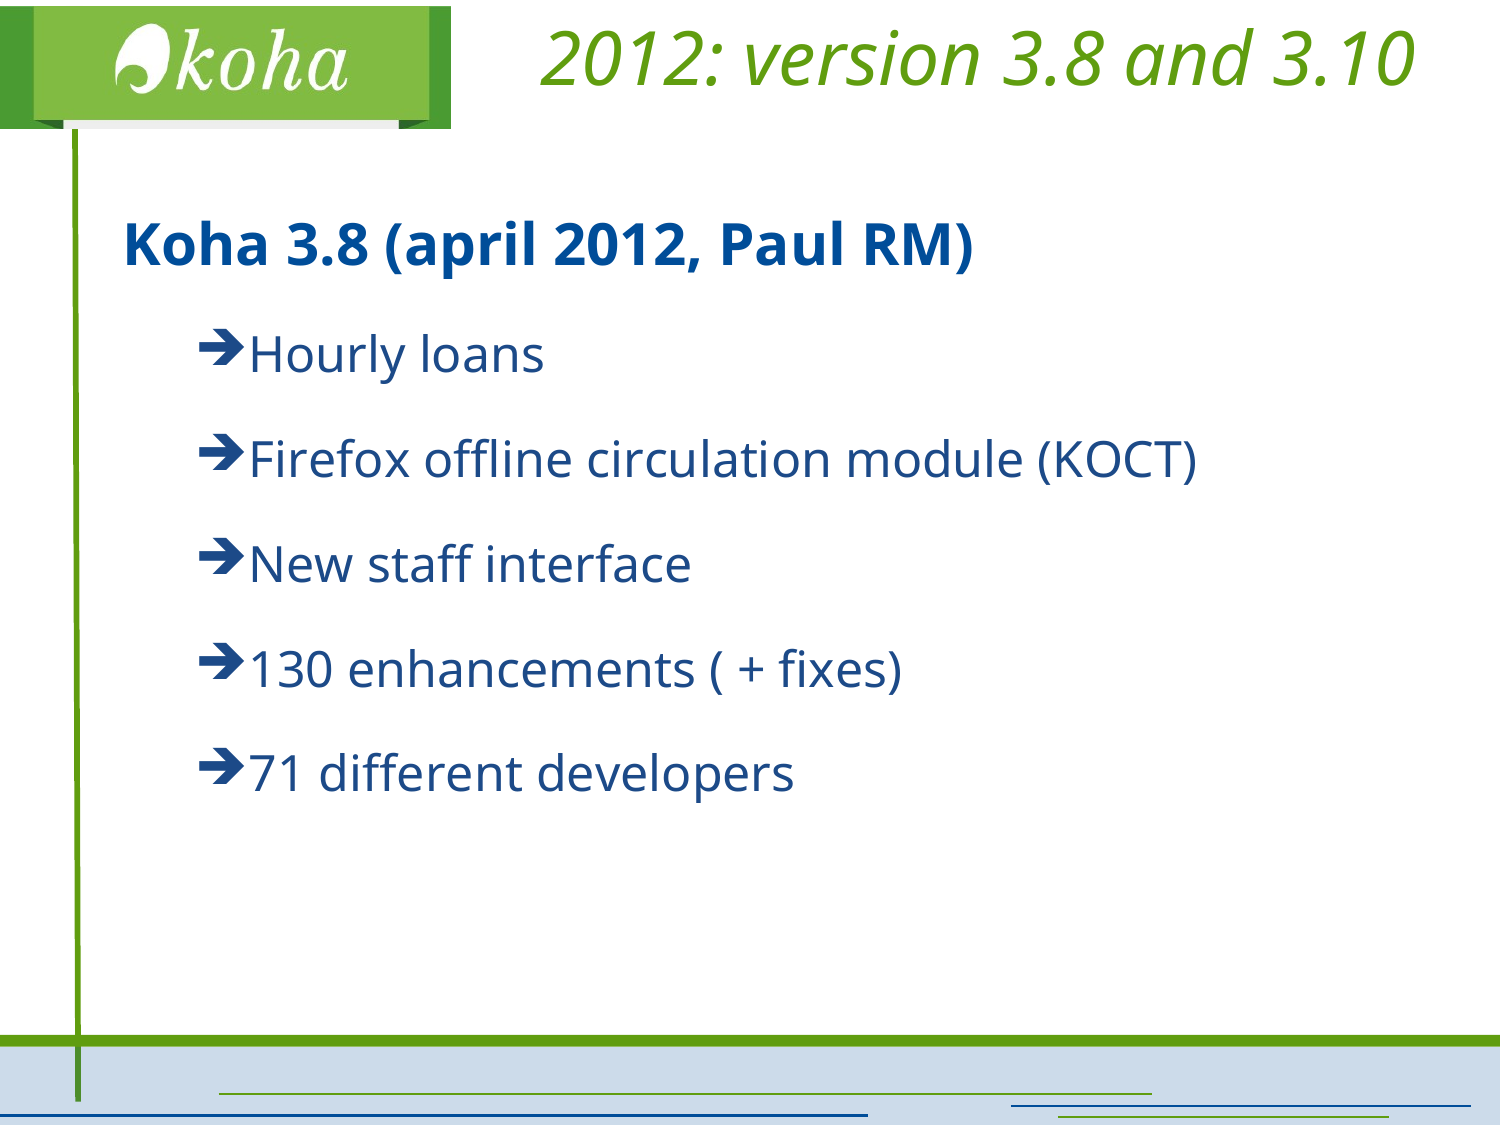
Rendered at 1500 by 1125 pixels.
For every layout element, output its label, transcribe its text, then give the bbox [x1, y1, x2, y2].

picture [0, 0, 451, 129]
list Koha 3.8 (april 2012, Paul RM) Hourly loans Firefox offline circulation module (KOCT) New staff interface 130 enhancements ( + fixes) 71 different developers [118, 187, 1463, 971]
title 2012: version 3.8 and 3.10 [450, 0, 1500, 113]
